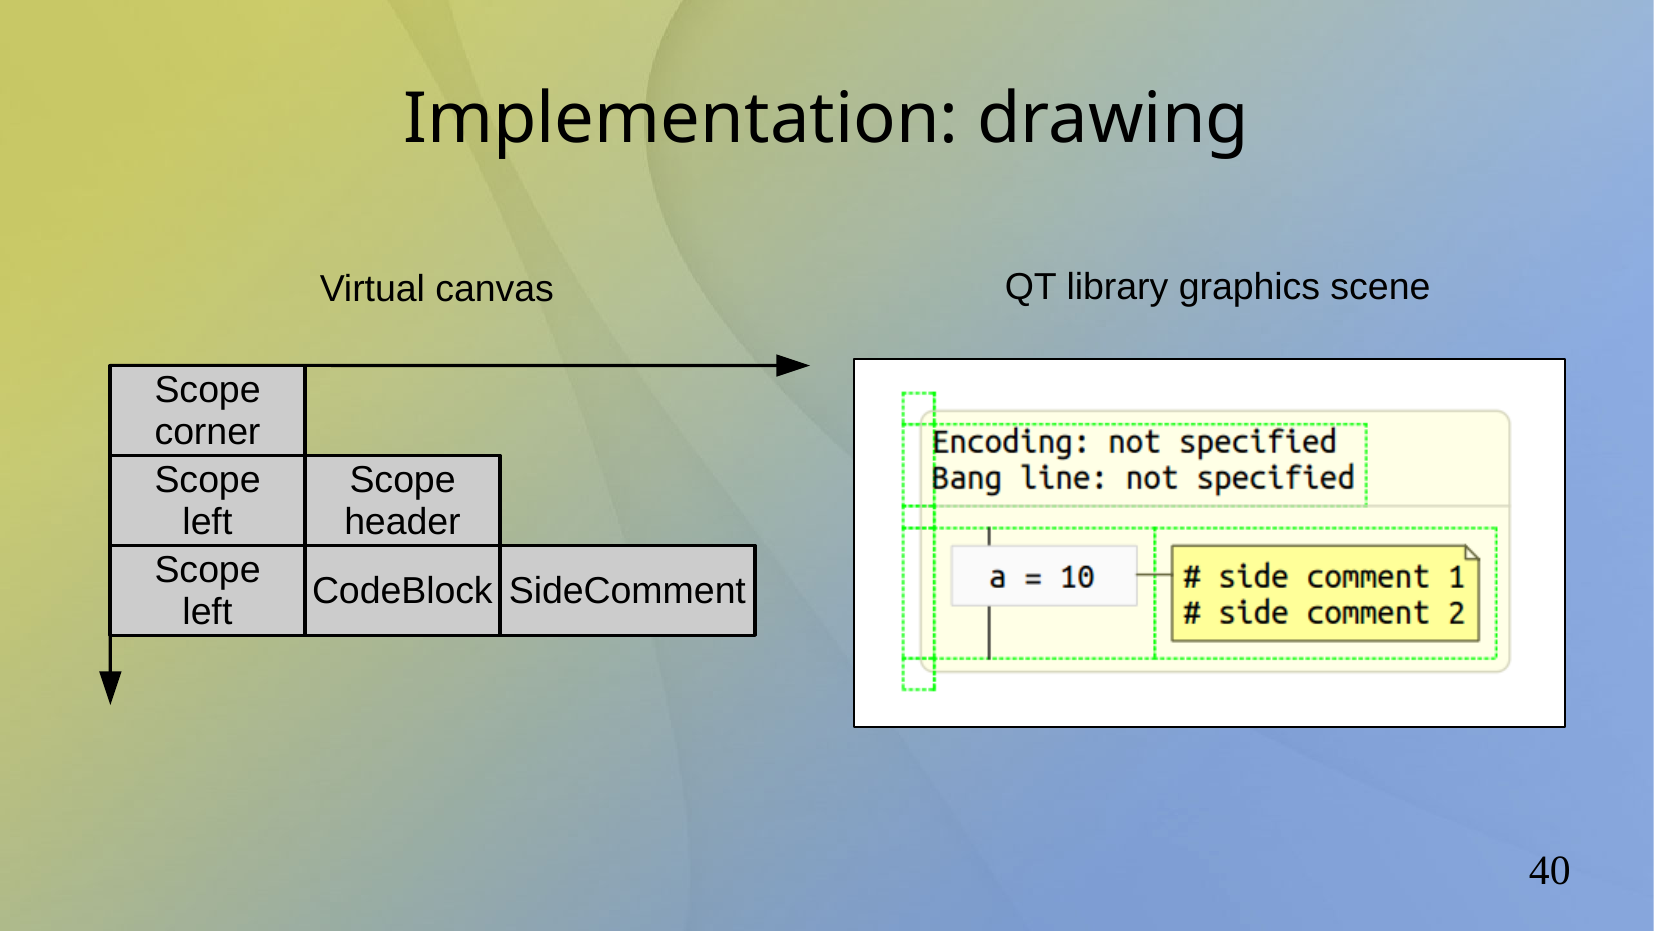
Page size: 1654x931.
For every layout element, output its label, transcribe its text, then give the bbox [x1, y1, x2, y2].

text_box Scope header [305, 455, 501, 545]
text_box Virtual canvas [305, 260, 569, 318]
text_box Scope left [110, 455, 305, 545]
title Implementation: drawing [82, 37, 1571, 193]
text_box Scope left [110, 545, 305, 636]
text_box Scope corner [110, 365, 306, 455]
text_box CodeBlock [305, 545, 500, 636]
text_box QT library graphics scene [990, 258, 1446, 316]
picture [0, 0, 1654, 931]
text_box SideComment [500, 545, 756, 636]
